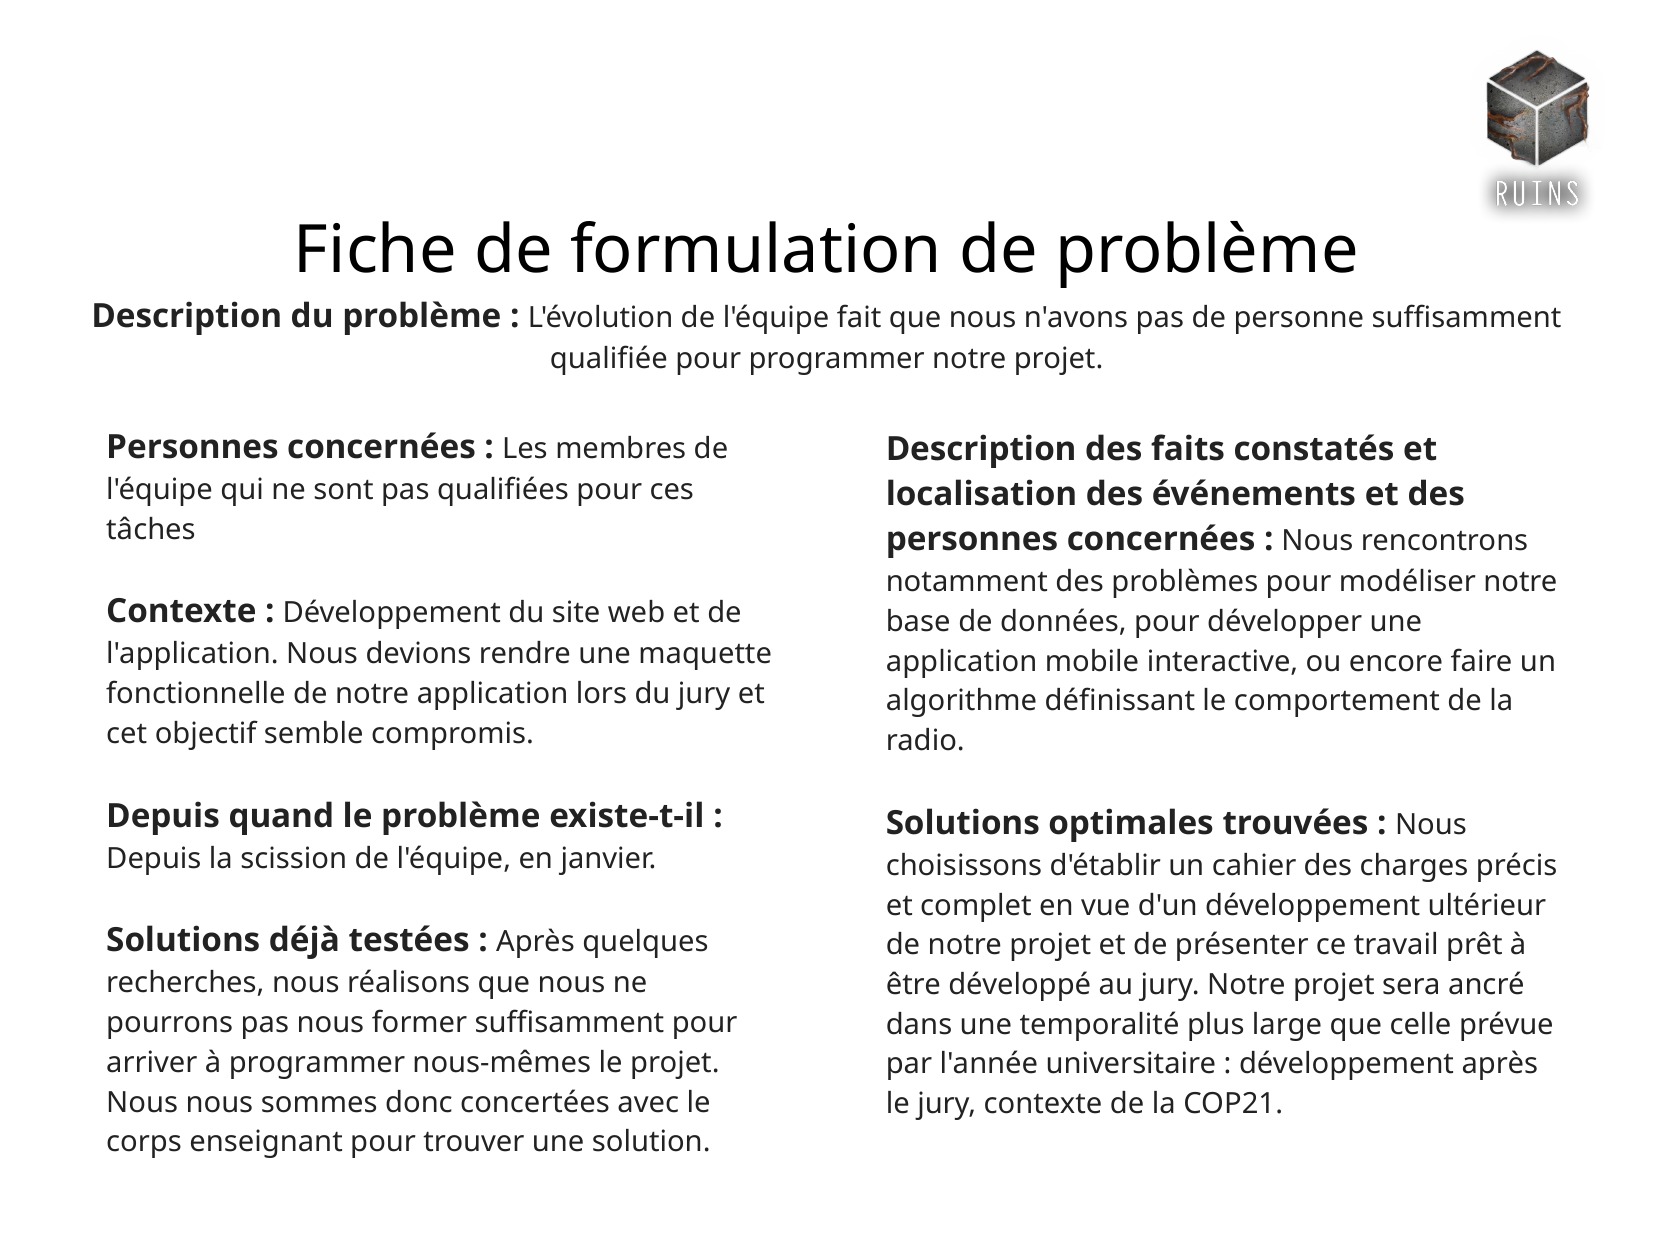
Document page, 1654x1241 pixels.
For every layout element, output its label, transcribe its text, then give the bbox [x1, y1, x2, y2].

title Personnes concernées : Les membres de l'équipe qui ne sont pas qualifiées pour ces tâches Contexte : Développement du site web et de l'application. Nous devions rendre une maquette fonctionnelle de notre application lors du jury et cet objectif semble compromis. Depuis quand le problème existe-t-il : Depuis la scission de l'équipe, en janvier. Solutions déjà testées : Après quelques recherches, nous réalisons que nous ne pourrons pas nous former suffisamment pour arriver à programmer nous-mêmes le projet. Nous nous sommes donc concertées avec le corps enseignant pour trouver une solution. [106, 397, 780, 1197]
title Fiche de formulation de problème Description du problème : L'évolution de l'équipe fait que nous n'avons pas de personne suffisamment qualifiée pour programmer notre projet. [82, 185, 1571, 393]
title Description des faits constatés et localisation des événements et des personnes concernées : Nous rencontrons notamment des problèmes pour modéliser notre base de données, pour développer une application mobile interactive, ou encore faire un algorithme définissant le comportement de la radio. Solutions optimales trouvées : Nous choisissons d'établir un cahier des charges précis et complet en vue d'un développement ultérieur de notre projet et de présenter ce travail prêt à être développé au jury. Notre projet sera ancré dans une temporalité plus large que celle prévue par l'année universitaire : développement après le jury, contexte de la COP21. [885, 448, 1560, 1229]
picture [1429, 29, 1648, 249]
